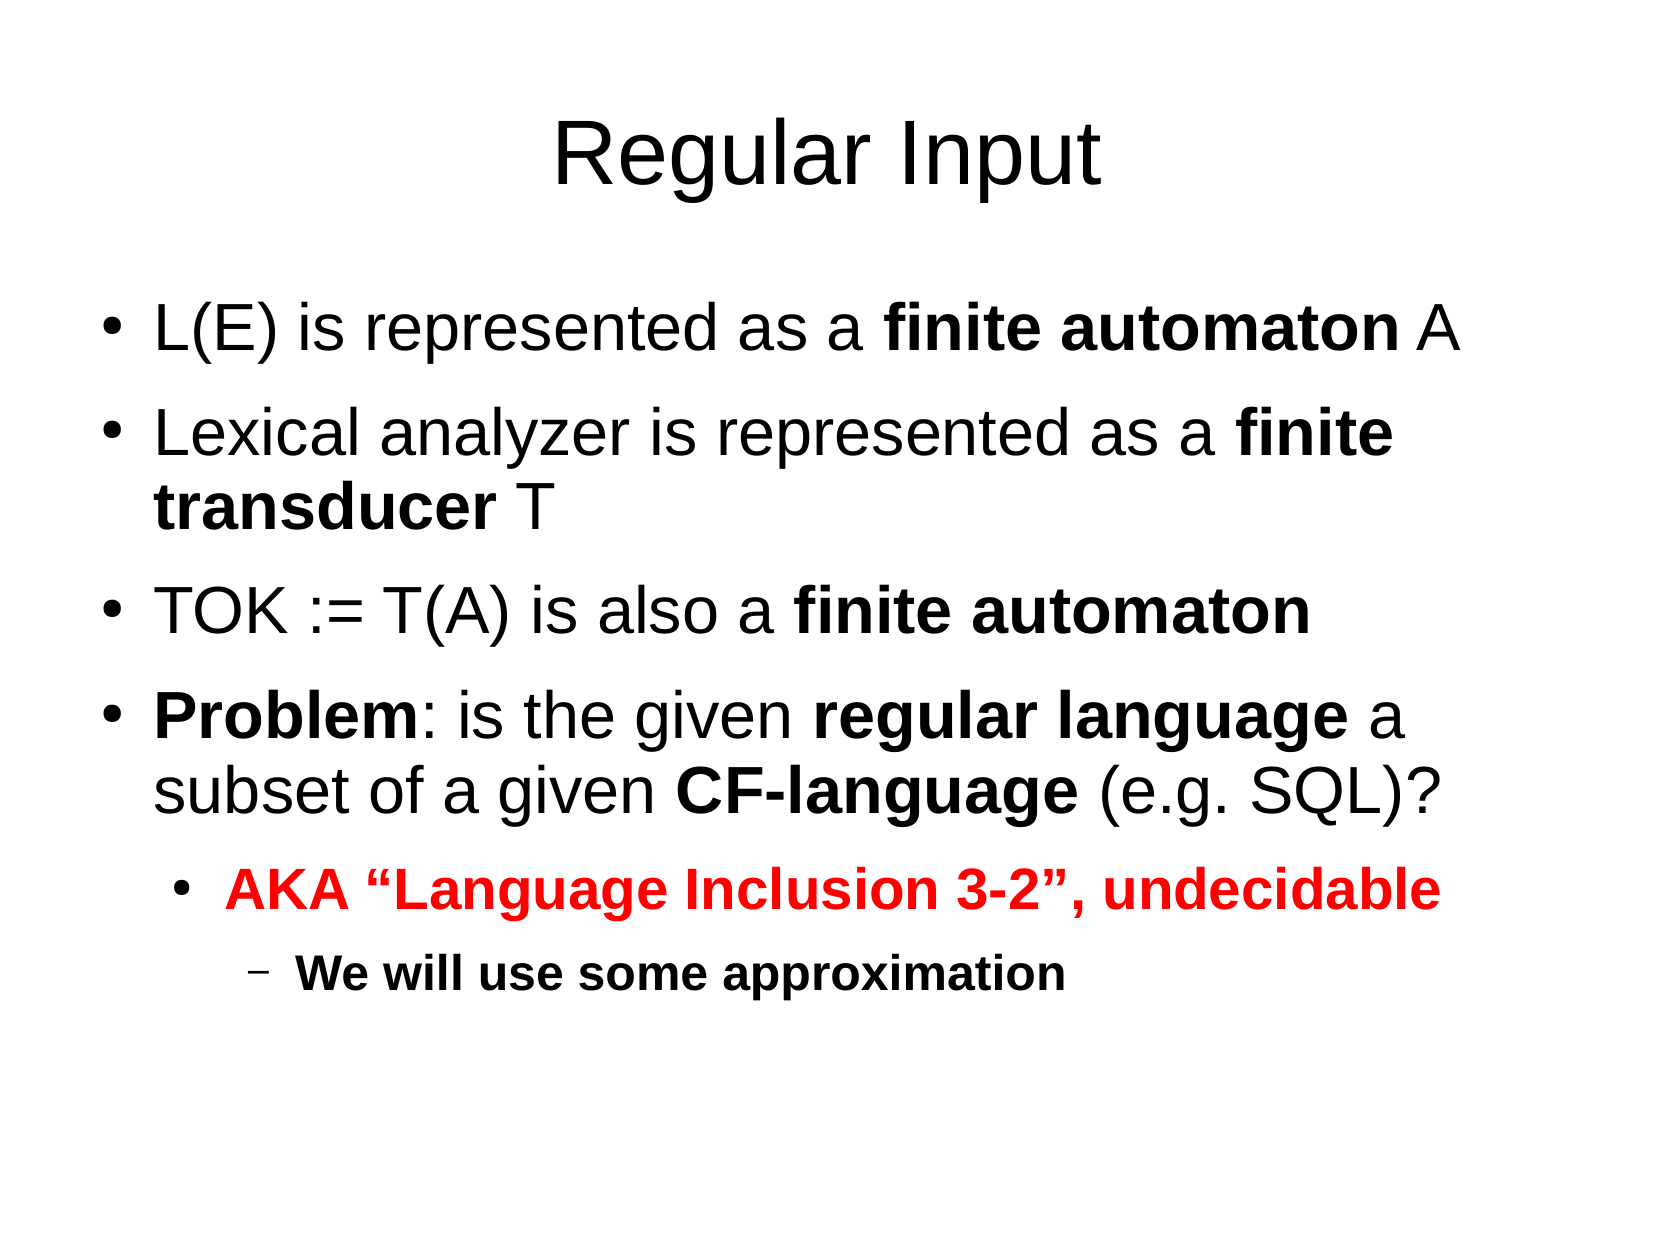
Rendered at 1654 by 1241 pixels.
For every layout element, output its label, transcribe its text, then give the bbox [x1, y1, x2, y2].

list L(E) is represented as a finite automaton A Lexical analyzer is represented as a finite transducer T TOK := T(A) is also a finite automaton Problem: is the given regular language a subset of a given CF-language (e.g. SQL)? AKA “Language Inclusion 3-2”, undecidable We will use some approximation [82, 290, 1571, 1109]
title Regular Input [82, 56, 1571, 250]
